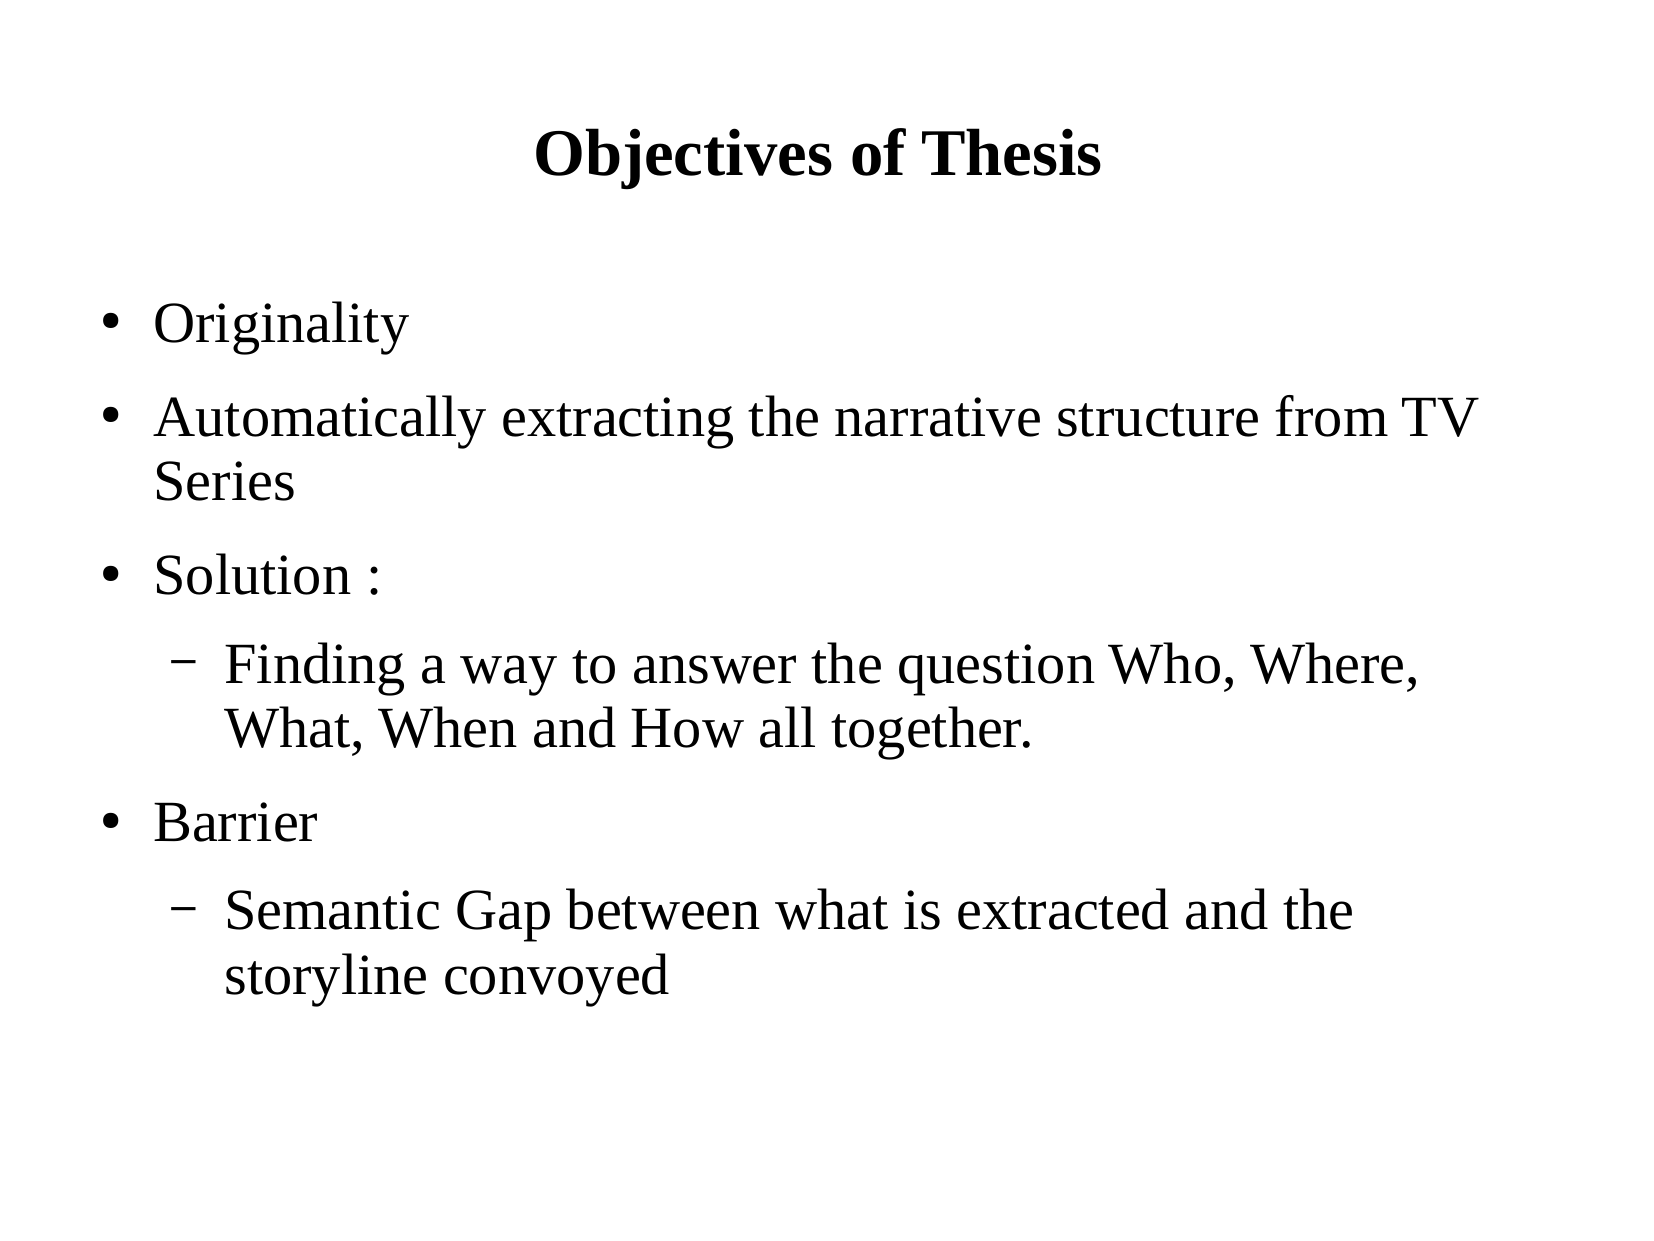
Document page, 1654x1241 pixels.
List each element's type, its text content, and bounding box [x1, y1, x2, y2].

title Objectives of Thesis [82, 49, 1571, 257]
list Originality Automatically extracting the narrative structure from TV Series Solution : Finding a way to answer the question Who, Where, What, When and How all together. Barrier Semantic Gap between what is extracted and the storyline convoyed [82, 290, 1571, 1010]
